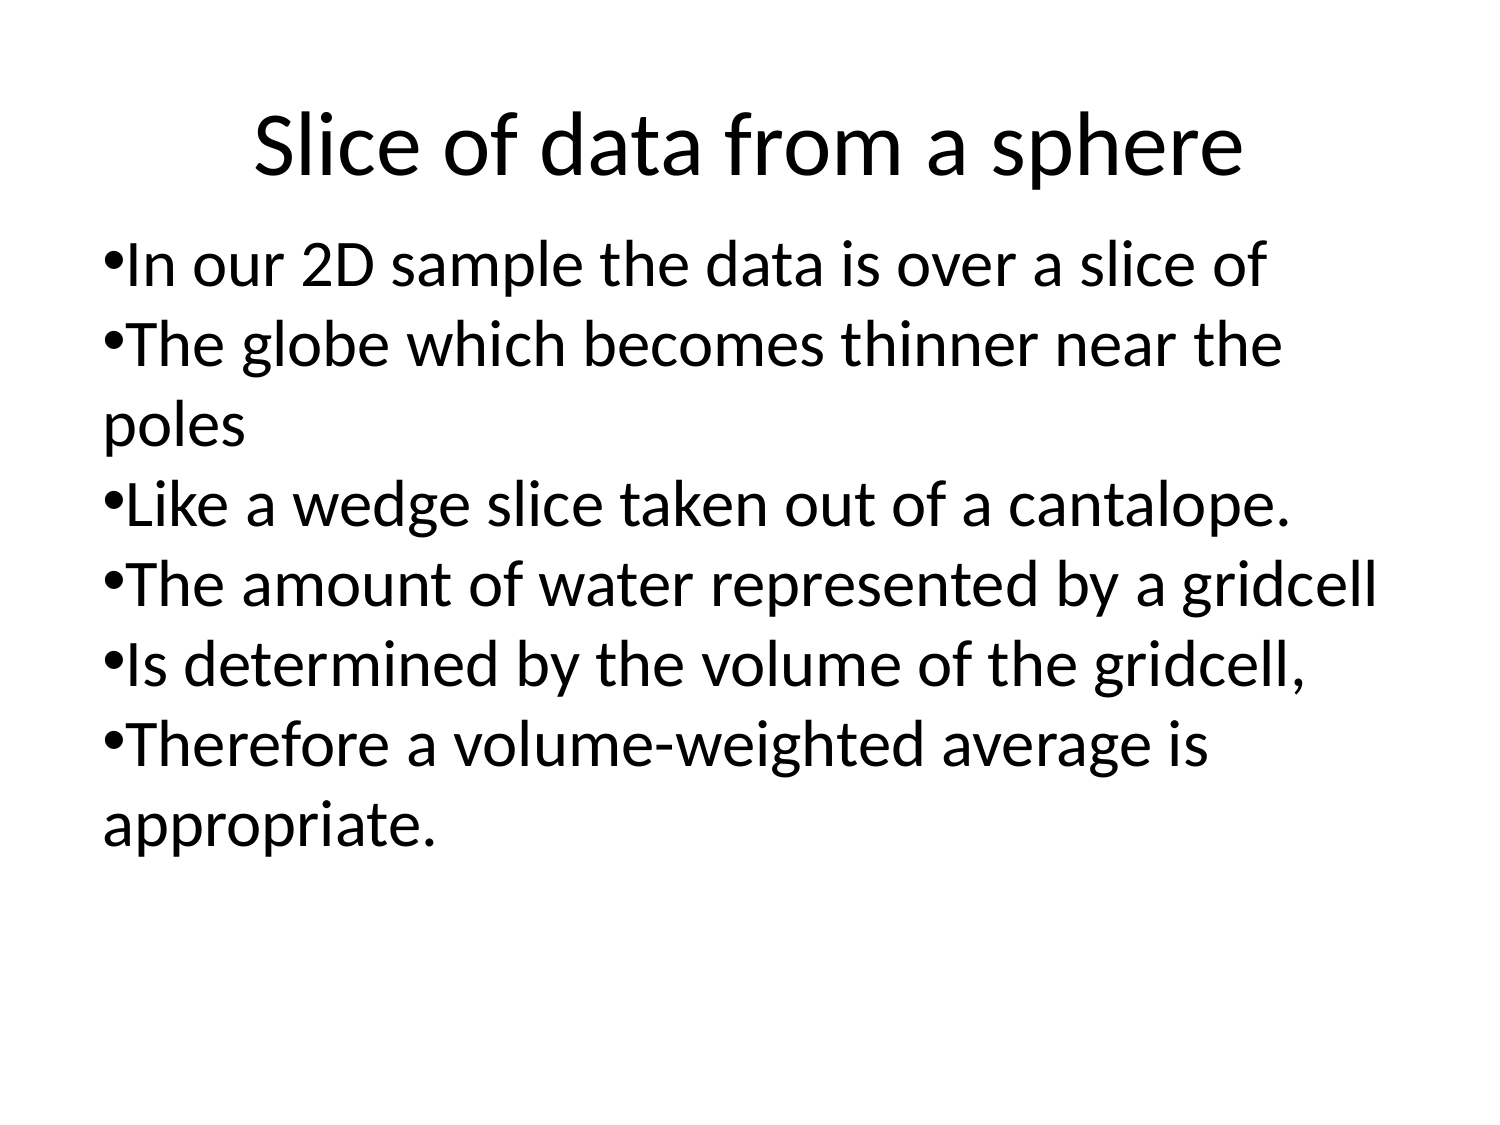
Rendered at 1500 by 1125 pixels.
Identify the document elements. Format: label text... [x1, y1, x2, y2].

text_box Slice of data from a sphere [75, 45, 1425, 233]
text_box In our 2D sample the data is over a slice of The globe which becomes thinner near the poles Like a wedge slice taken out of a cantalope. The amount of water represented by a gridcell Is determined by the volume of the gridcell, Therefore a volume-weighted average is appropriate. [87, 212, 1438, 1075]
